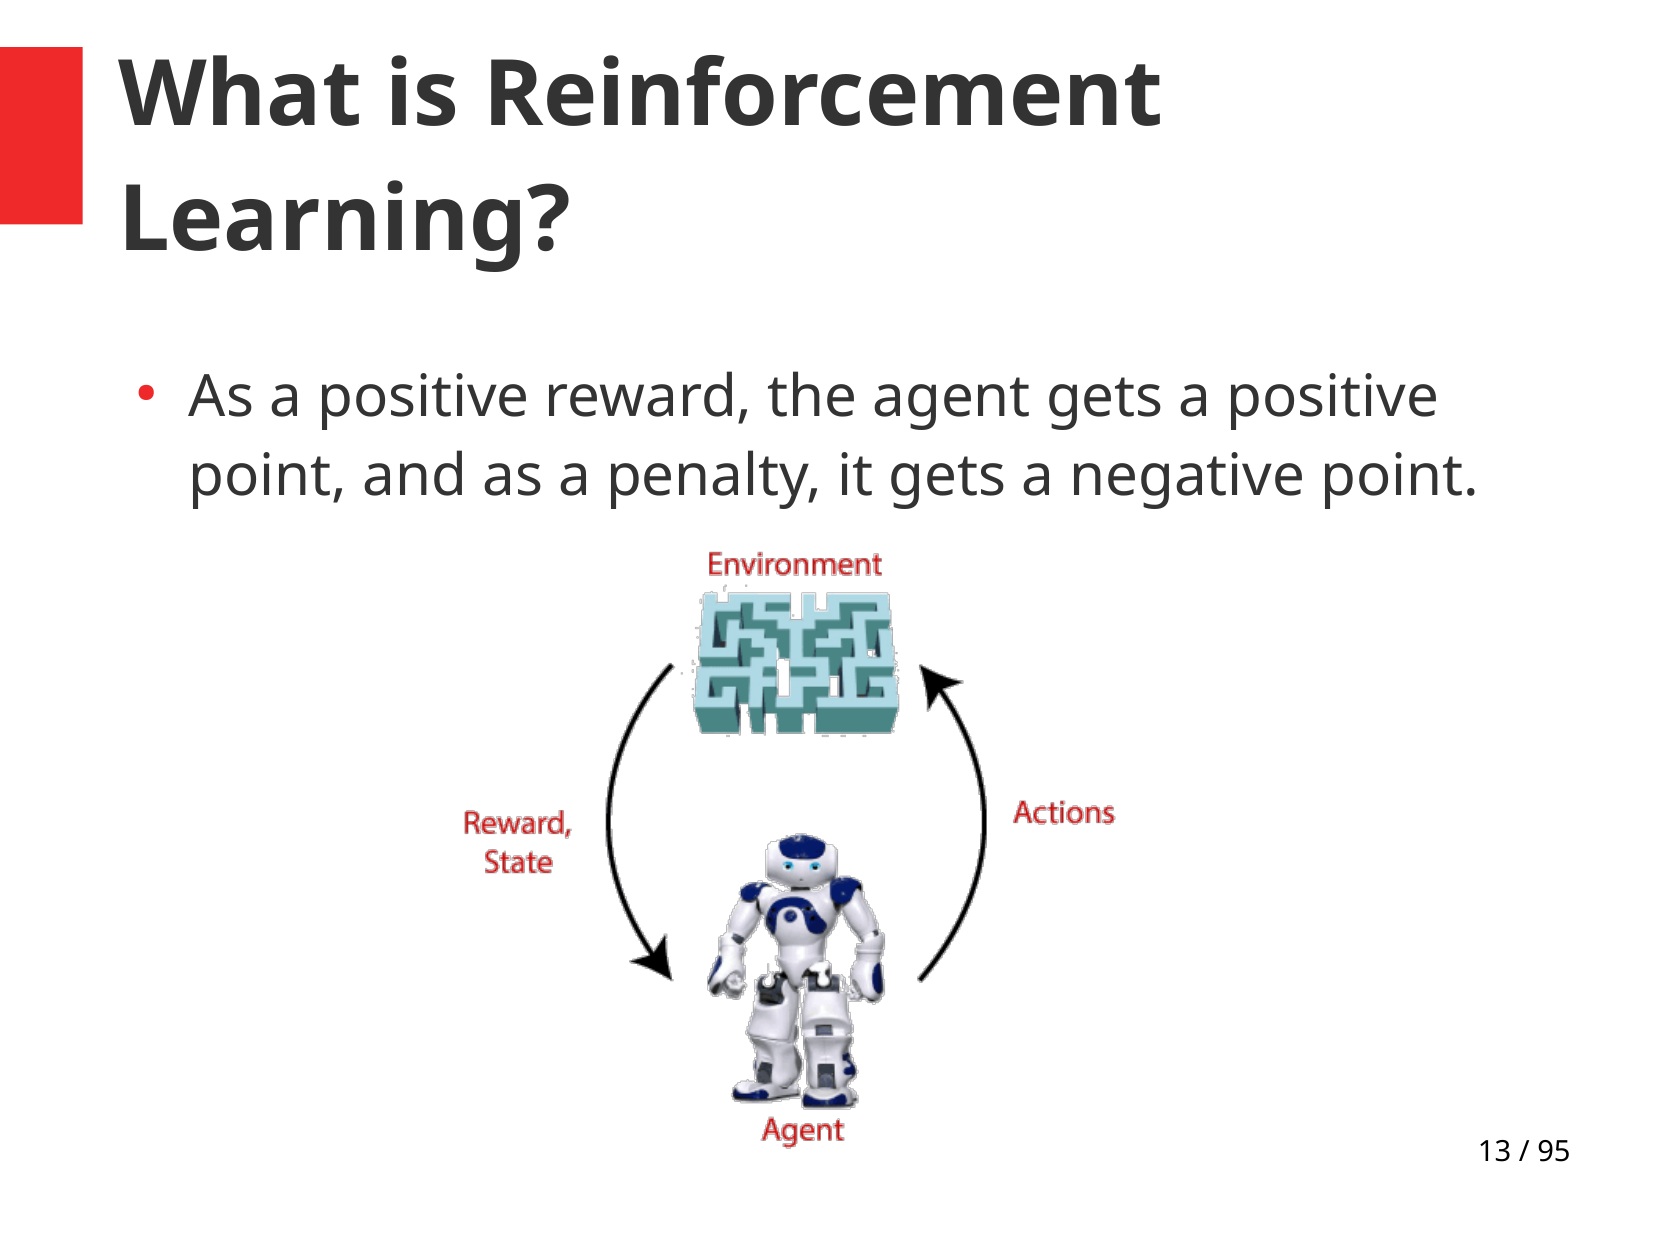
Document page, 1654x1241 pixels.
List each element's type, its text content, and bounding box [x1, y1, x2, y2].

title What is Reinforcement Learning? [118, 28, 1571, 278]
list As a positive reward, the agent gets a positive point, and as a penalty, it gets a negative point. [118, 354, 1536, 1074]
picture [448, 543, 1131, 1158]
